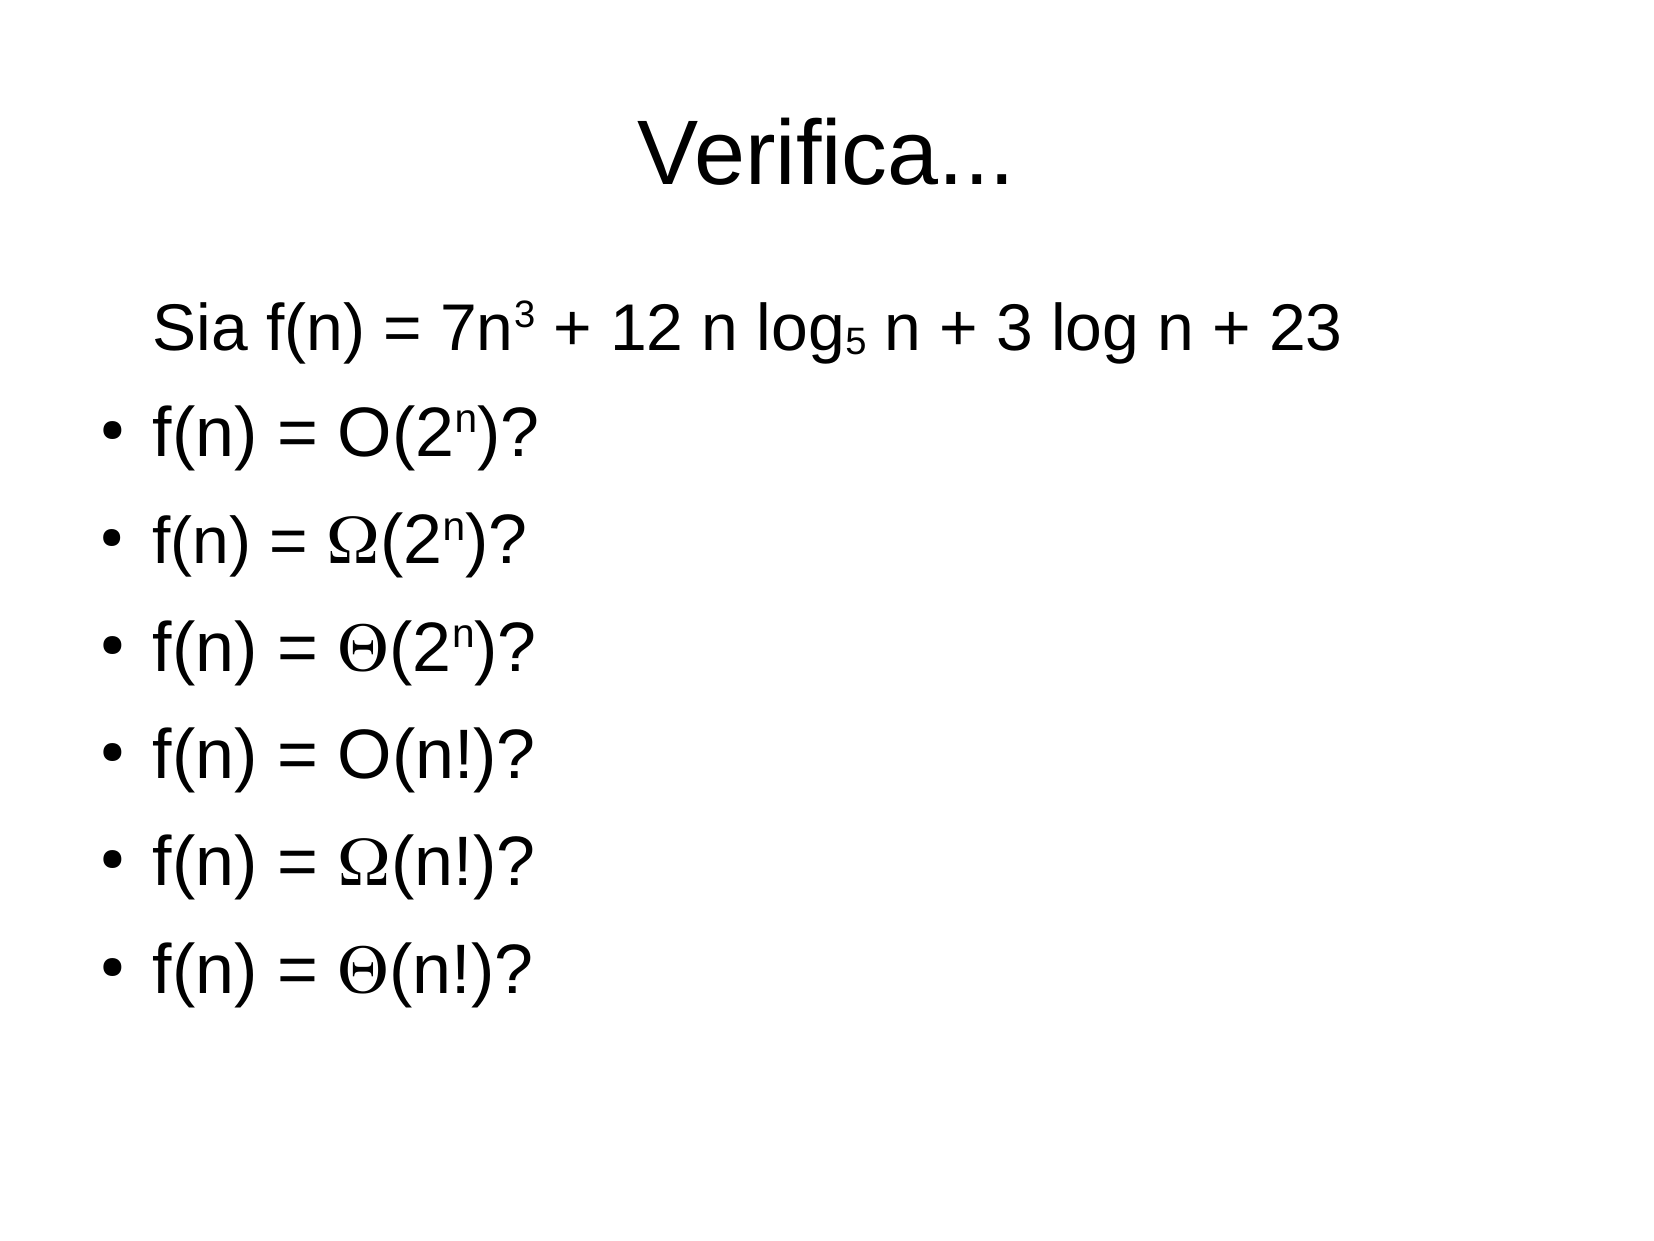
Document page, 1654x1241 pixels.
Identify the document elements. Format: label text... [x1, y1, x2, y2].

title Verifica... [82, 49, 1571, 257]
list Sia f(n) = 7n3 + 12 n log5 n + 3 log n + 23 f(n) = O(2n)? f(n) = (2n)? f(n) = (2n)? f(n) = O(n!)? f(n) = (n!)? f(n) = (n!)? [82, 290, 1571, 1010]
